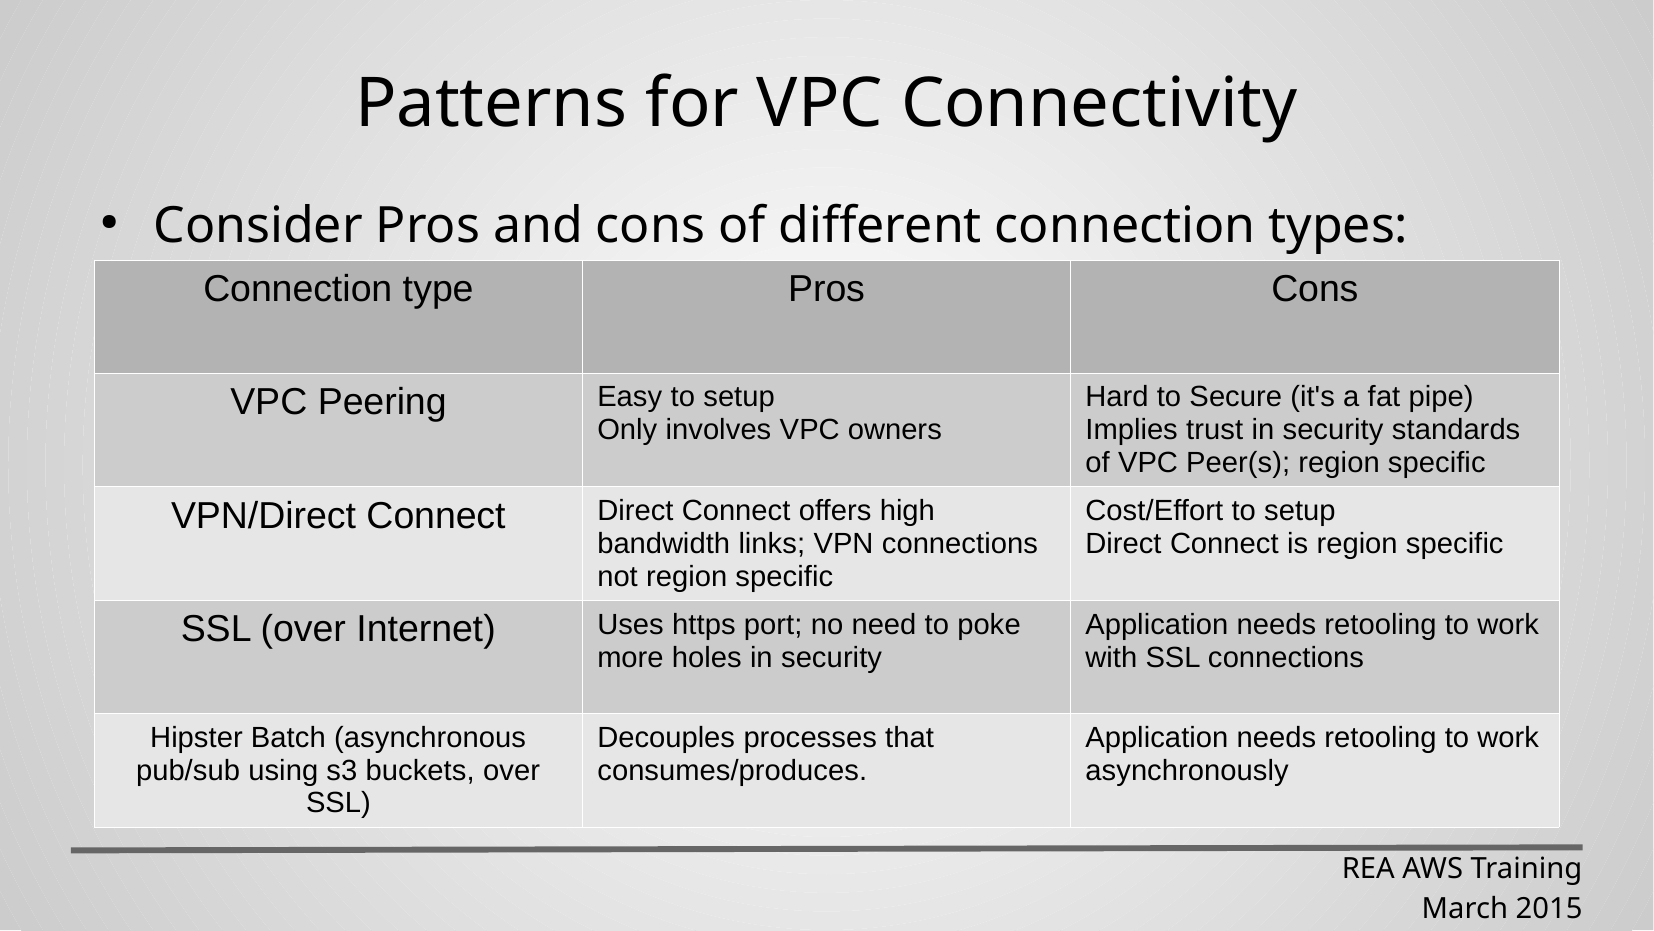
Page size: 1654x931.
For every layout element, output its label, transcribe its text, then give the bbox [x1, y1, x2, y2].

table_cell Application needs retooling to work with SSL connections [1071, 601, 1559, 713]
table_cell Decouples processes that consumes/produces. [583, 714, 1070, 827]
list Consider Pros and cons of different connection types: [82, 188, 1571, 827]
table_cell Cost/Effort to setup Direct Connect is region specific [1071, 487, 1559, 600]
title Patterns for VPC Connectivity [82, 34, 1571, 166]
table_cell Hipster Batch (asynchronous pub/sub using s3 buckets, over SSL) [95, 714, 582, 827]
table_cell Direct Connect offers high bandwidth links; VPN connections not region specific [583, 487, 1070, 600]
table_cell Application needs retooling to work asynchronously [1071, 714, 1559, 827]
table_cell VPC Peering [95, 374, 582, 486]
table_cell Uses https port; no need to poke more holes in security [583, 601, 1070, 713]
table_cell VPN/Direct Connect [95, 487, 582, 600]
table_header Pros [583, 261, 1070, 373]
table_header Connection type [95, 261, 582, 373]
table_cell SSL (over Internet) [95, 601, 582, 713]
table_cell Hard to Secure (it's a fat pipe) Implies trust in security standards of VPC Peer(s); region specific [1071, 374, 1559, 486]
table_header Cons [1071, 261, 1559, 373]
table_cell Easy to setup Only involves VPC owners [583, 374, 1070, 486]
